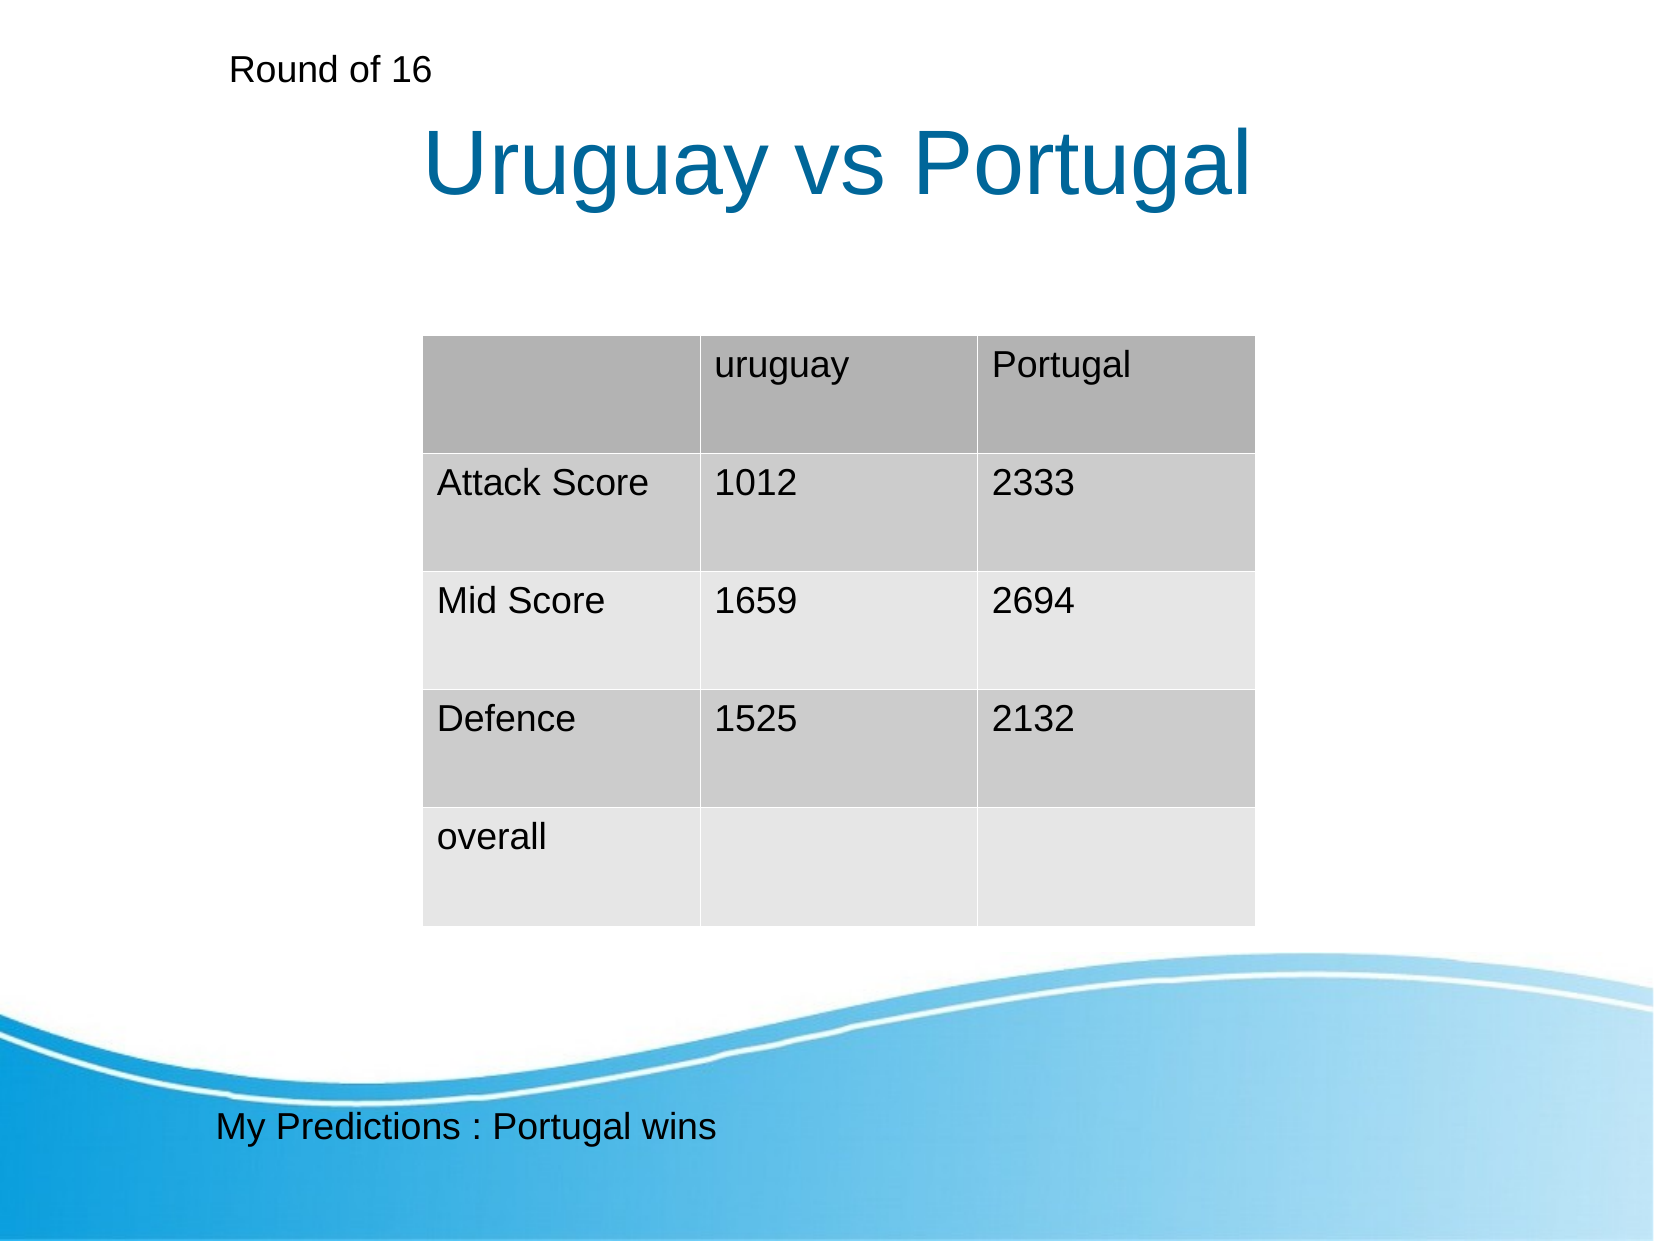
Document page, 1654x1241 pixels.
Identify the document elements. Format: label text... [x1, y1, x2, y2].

picture [0, 952, 1654, 1241]
table_cell 1659 [701, 572, 977, 689]
table_cell Attack Score [423, 454, 700, 571]
title Uruguay vs Portugal [94, 59, 1583, 267]
text_box My Predictions : Portugal wins [200, 1098, 743, 1149]
table_cell Defence [423, 690, 700, 807]
table_cell 2333 [978, 454, 1255, 571]
table_header Portugal [978, 336, 1255, 453]
table_cell [701, 808, 977, 926]
table_cell [978, 808, 1255, 926]
table_header uruguay [701, 336, 977, 453]
table_cell overall [423, 808, 700, 926]
table_cell 2694 [978, 572, 1255, 689]
table_cell 1525 [701, 690, 977, 807]
text_box Round of 16 [213, 40, 448, 91]
table_cell 2132 [978, 690, 1255, 807]
table_cell Mid Score [423, 572, 700, 689]
table_cell 1012 [701, 454, 977, 571]
table_header [423, 336, 700, 453]
